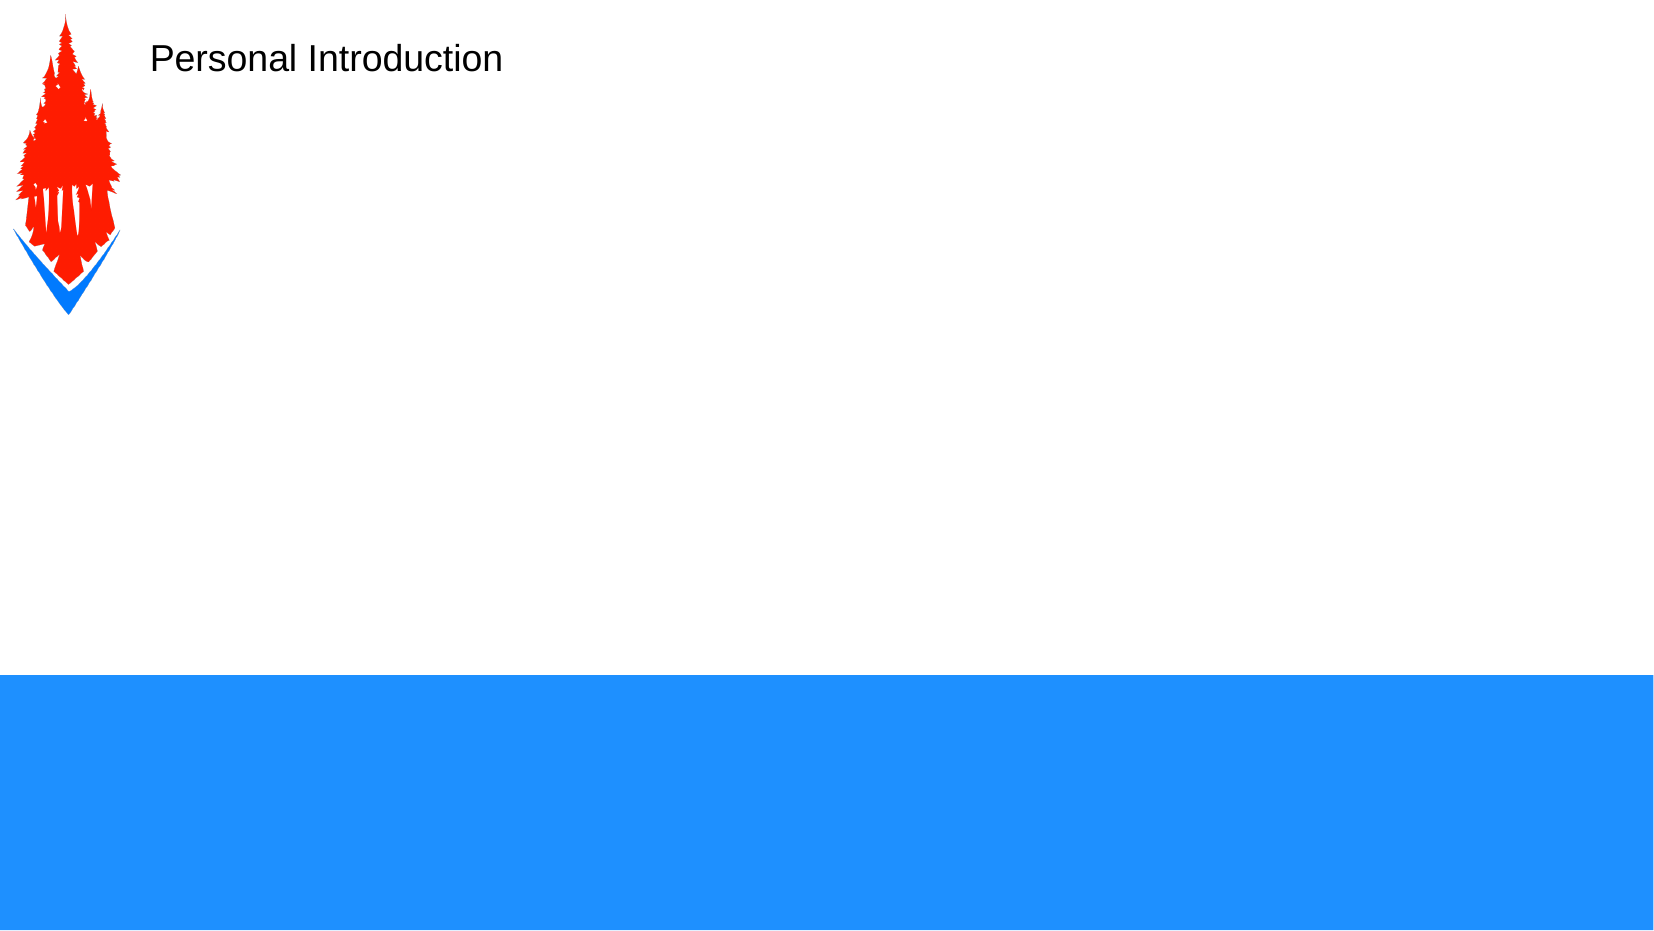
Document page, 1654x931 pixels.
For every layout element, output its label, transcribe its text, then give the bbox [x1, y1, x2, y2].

text_box Personal Introduction [135, 30, 1201, 136]
picture [13, 14, 121, 316]
text_box [0, 675, 1654, 931]
